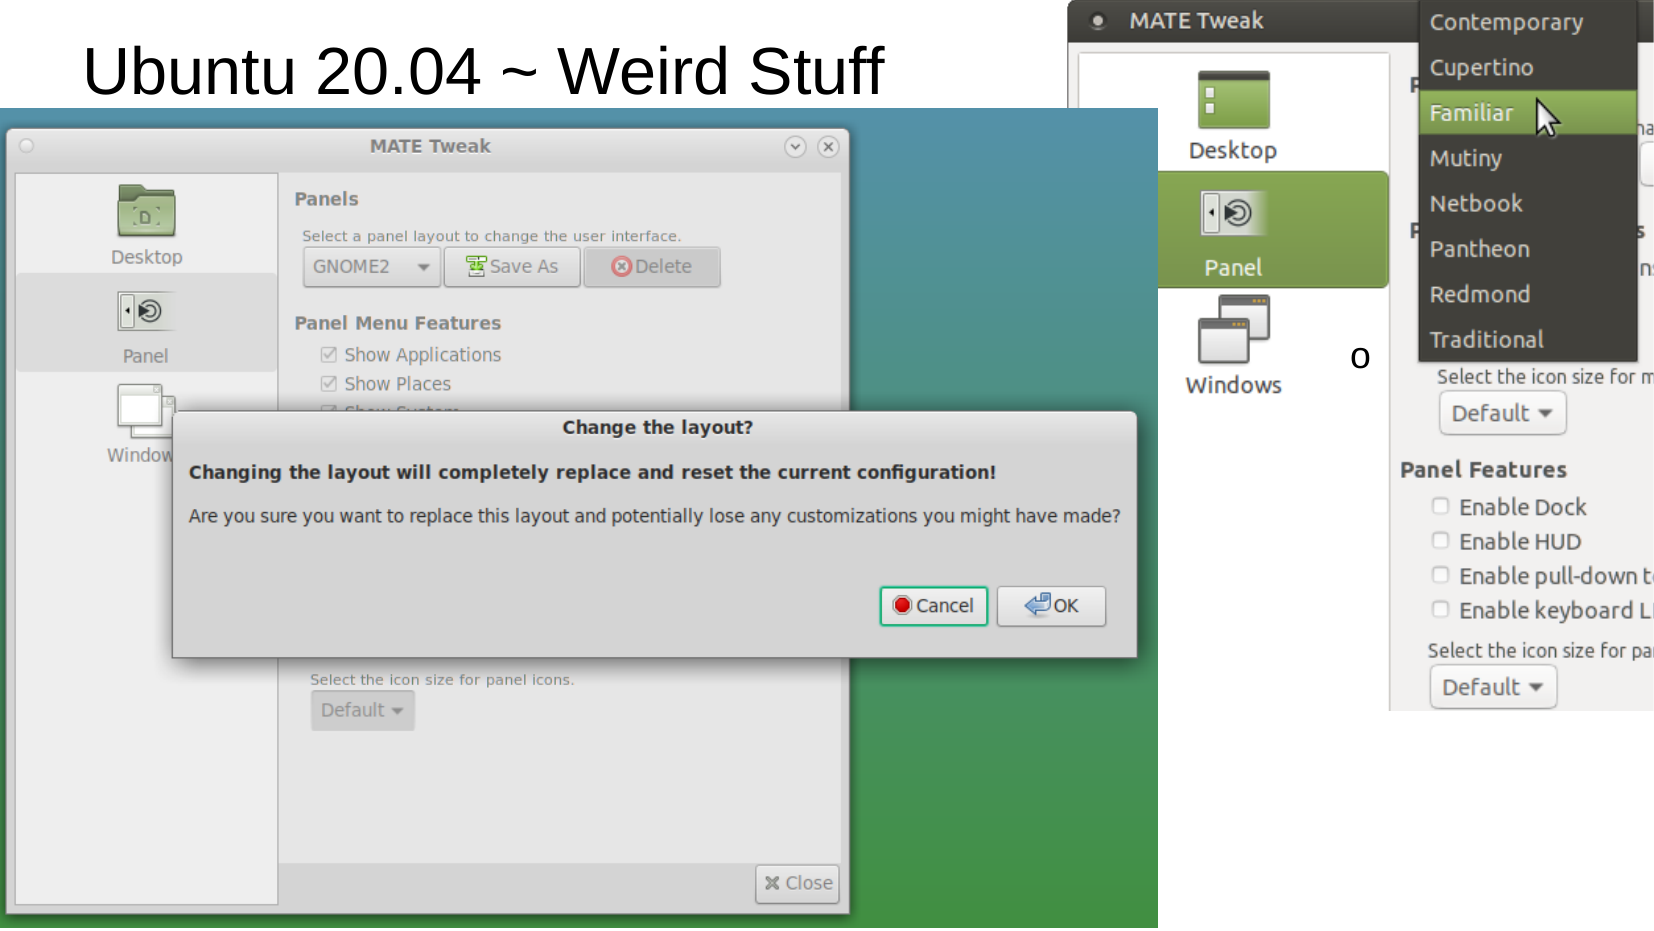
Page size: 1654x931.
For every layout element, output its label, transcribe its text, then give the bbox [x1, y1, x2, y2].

title Ubuntu 20.04 ~ Weird Stuff [82, 34, 1067, 108]
picture [0, 0, 1654, 928]
